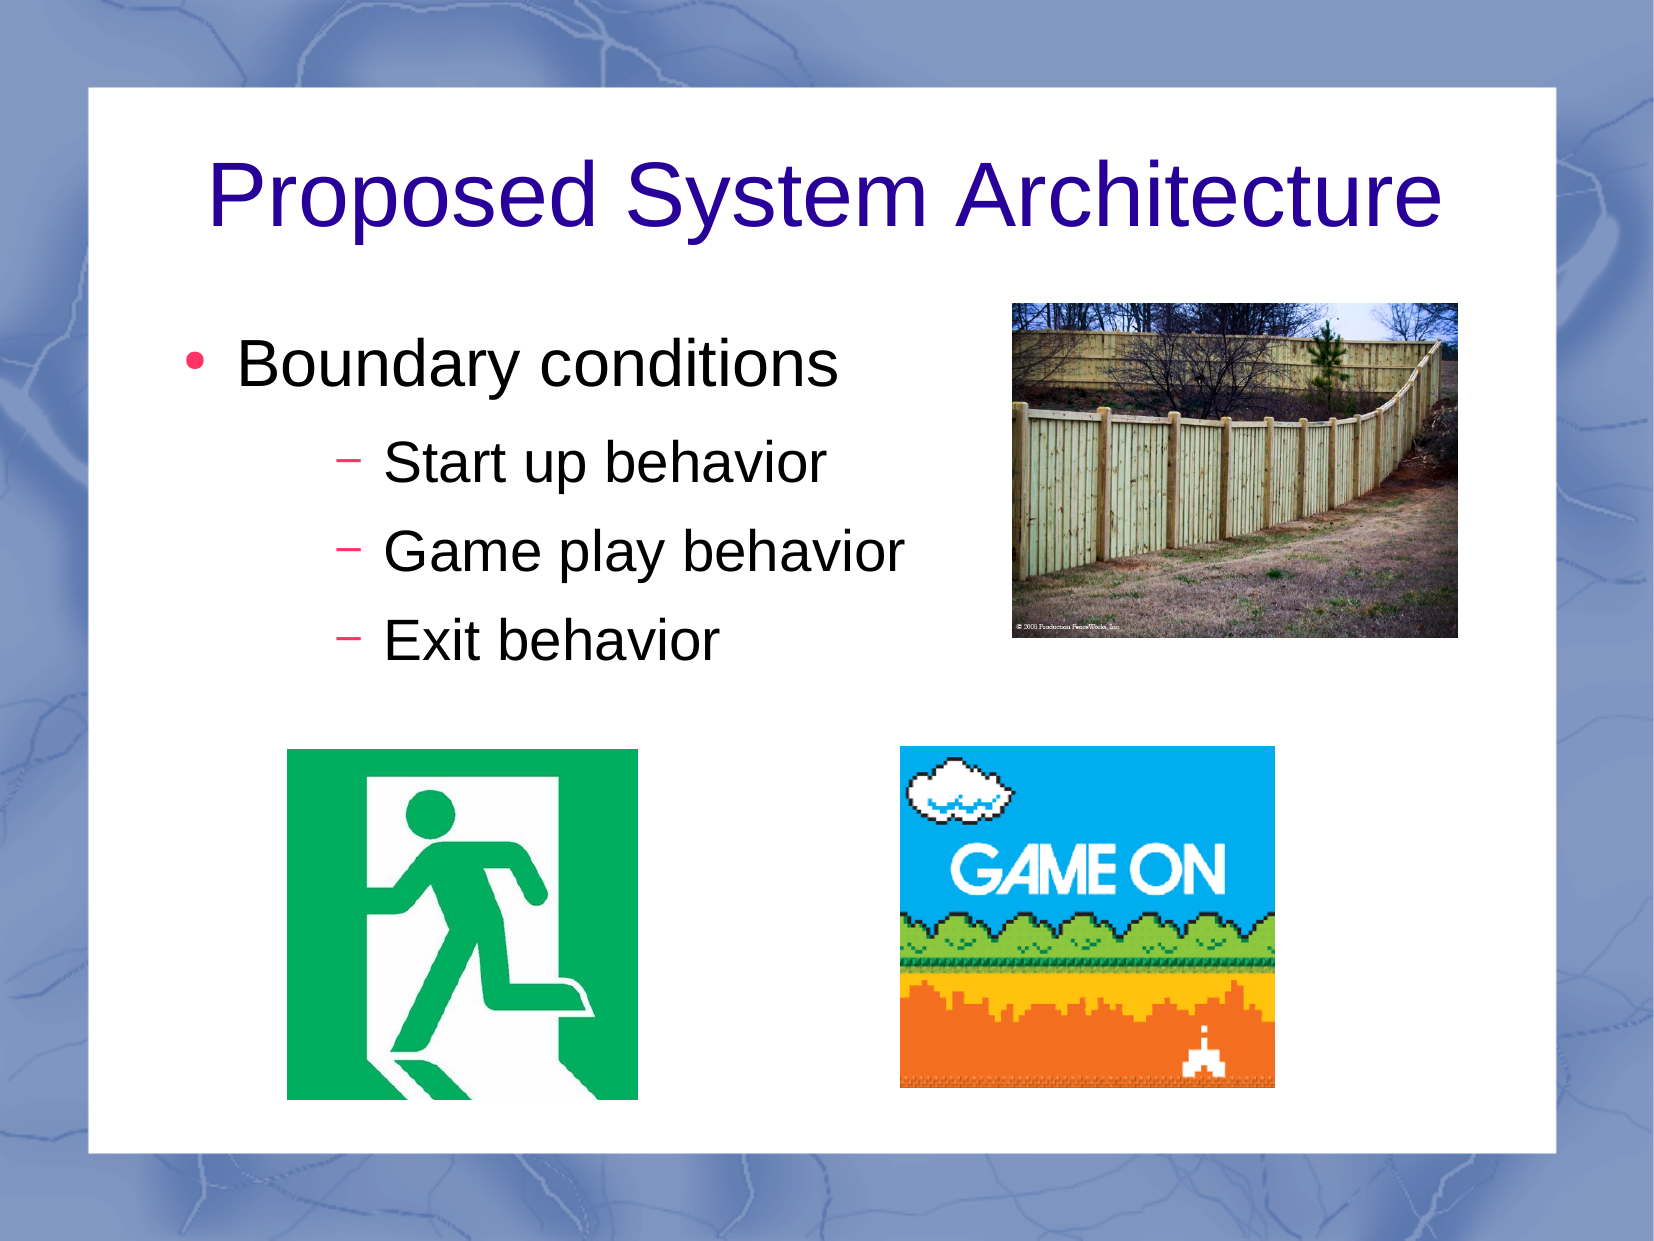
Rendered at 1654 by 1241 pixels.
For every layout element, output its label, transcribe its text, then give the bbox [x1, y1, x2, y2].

picture [0, 0, 1654, 1241]
list Boundary conditions Start up behavior Game play behavior Exit behavior [147, 325, 1506, 996]
title Proposed System Architecture [118, 98, 1536, 291]
